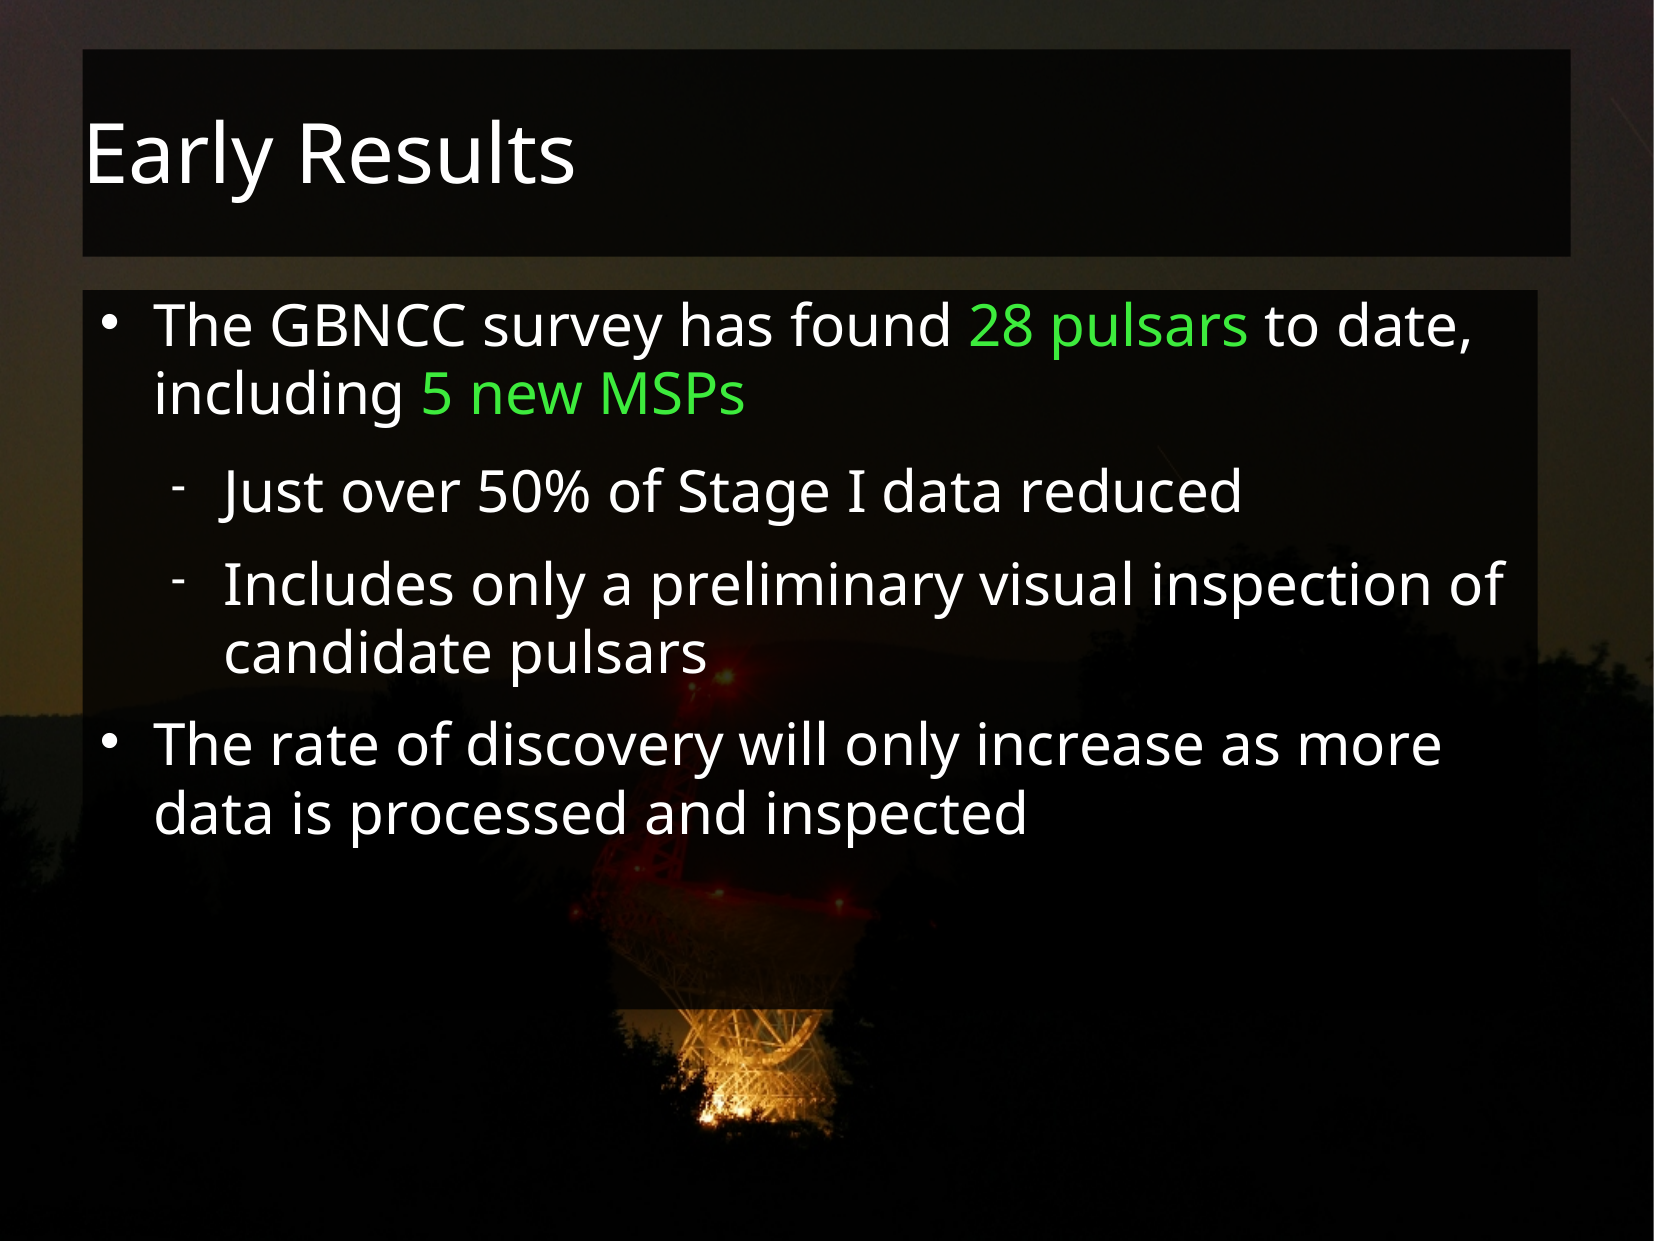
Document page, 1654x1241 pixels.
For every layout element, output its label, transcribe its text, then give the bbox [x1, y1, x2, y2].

text_box Early Results [82, 49, 1571, 257]
text_box The GBNCC survey has found 28 pulsars to date, including 5 new MSPs Just over 50% of Stage I data reduced Includes only a preliminary visual inspection of candidate pulsars The rate of discovery will only increase as more data is processed and inspected [82, 290, 1538, 1010]
picture [0, 0, 1654, 1241]
